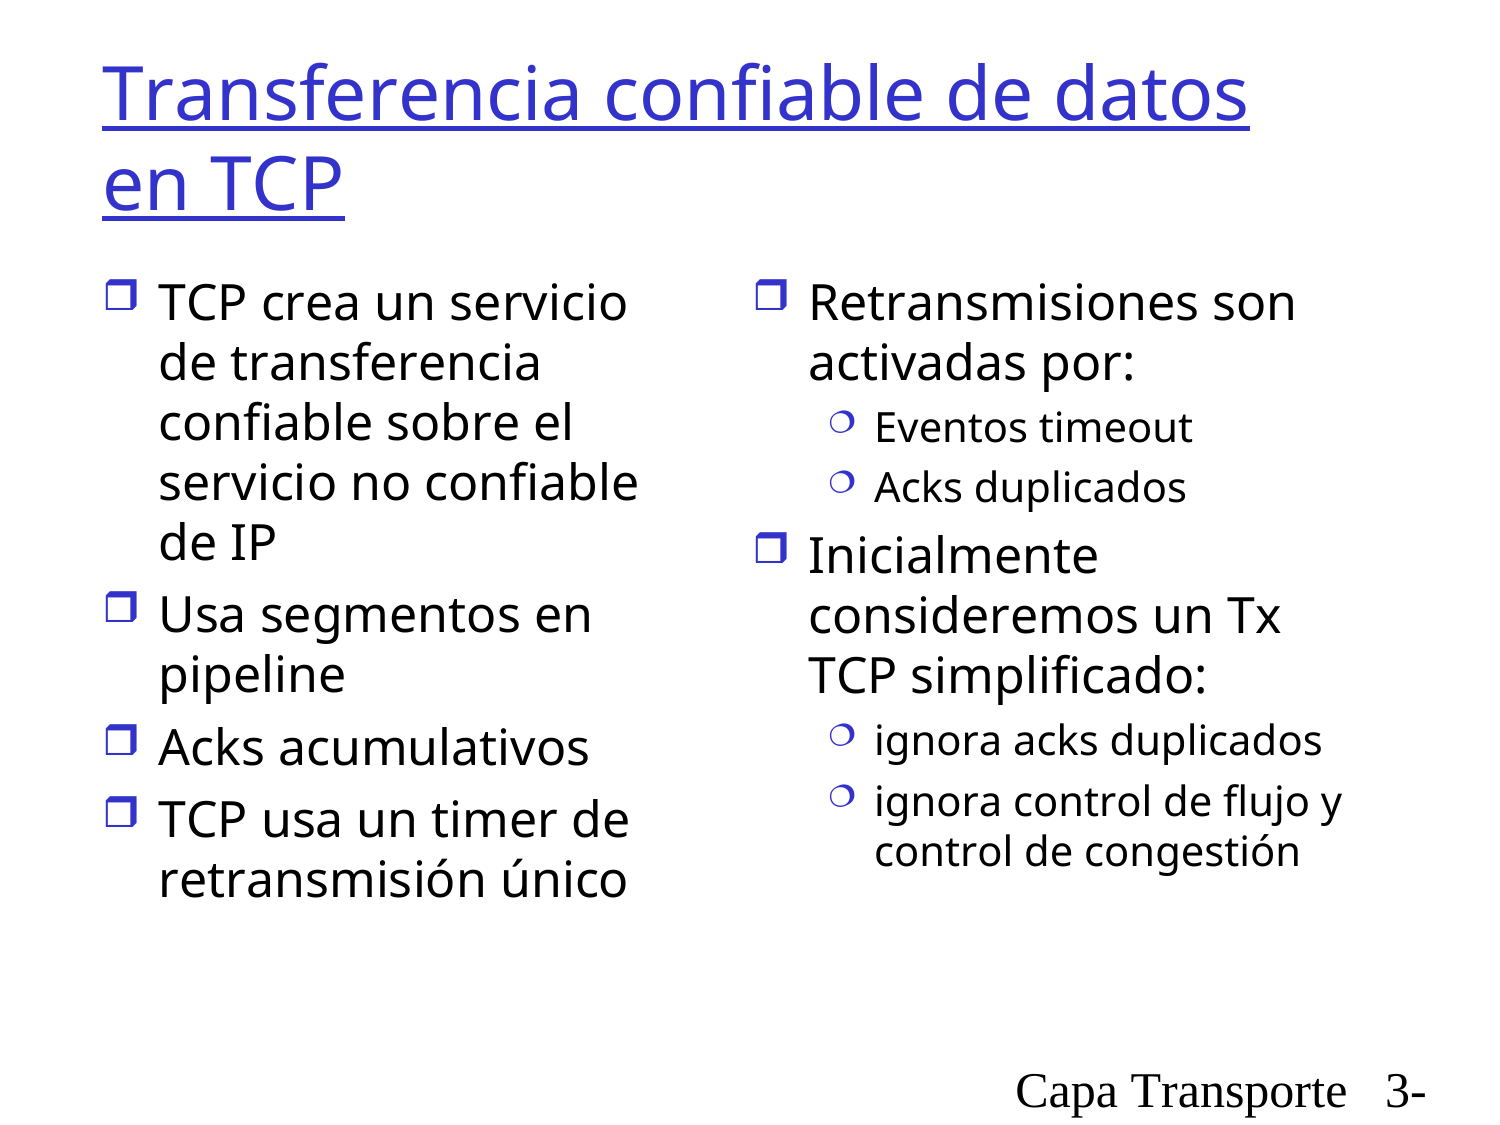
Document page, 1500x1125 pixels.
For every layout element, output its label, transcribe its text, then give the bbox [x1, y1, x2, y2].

list TCP crea un servicio de transferencia confiable sobre el servicio no confiable de IP Usa segmentos en pipeline Acks acumulativos TCP usa un timer de retransmisión único [87, 262, 713, 1026]
list Retransmisiones son activadas por: Eventos timeout Acks duplicados Inicialmente consideremos un Tx TCP simplificado: ignora acks duplicados ignora control de flujo y control de congestión [737, 262, 1363, 1026]
title Transferencia confiable de datos en TCP [87, 37, 1363, 225]
